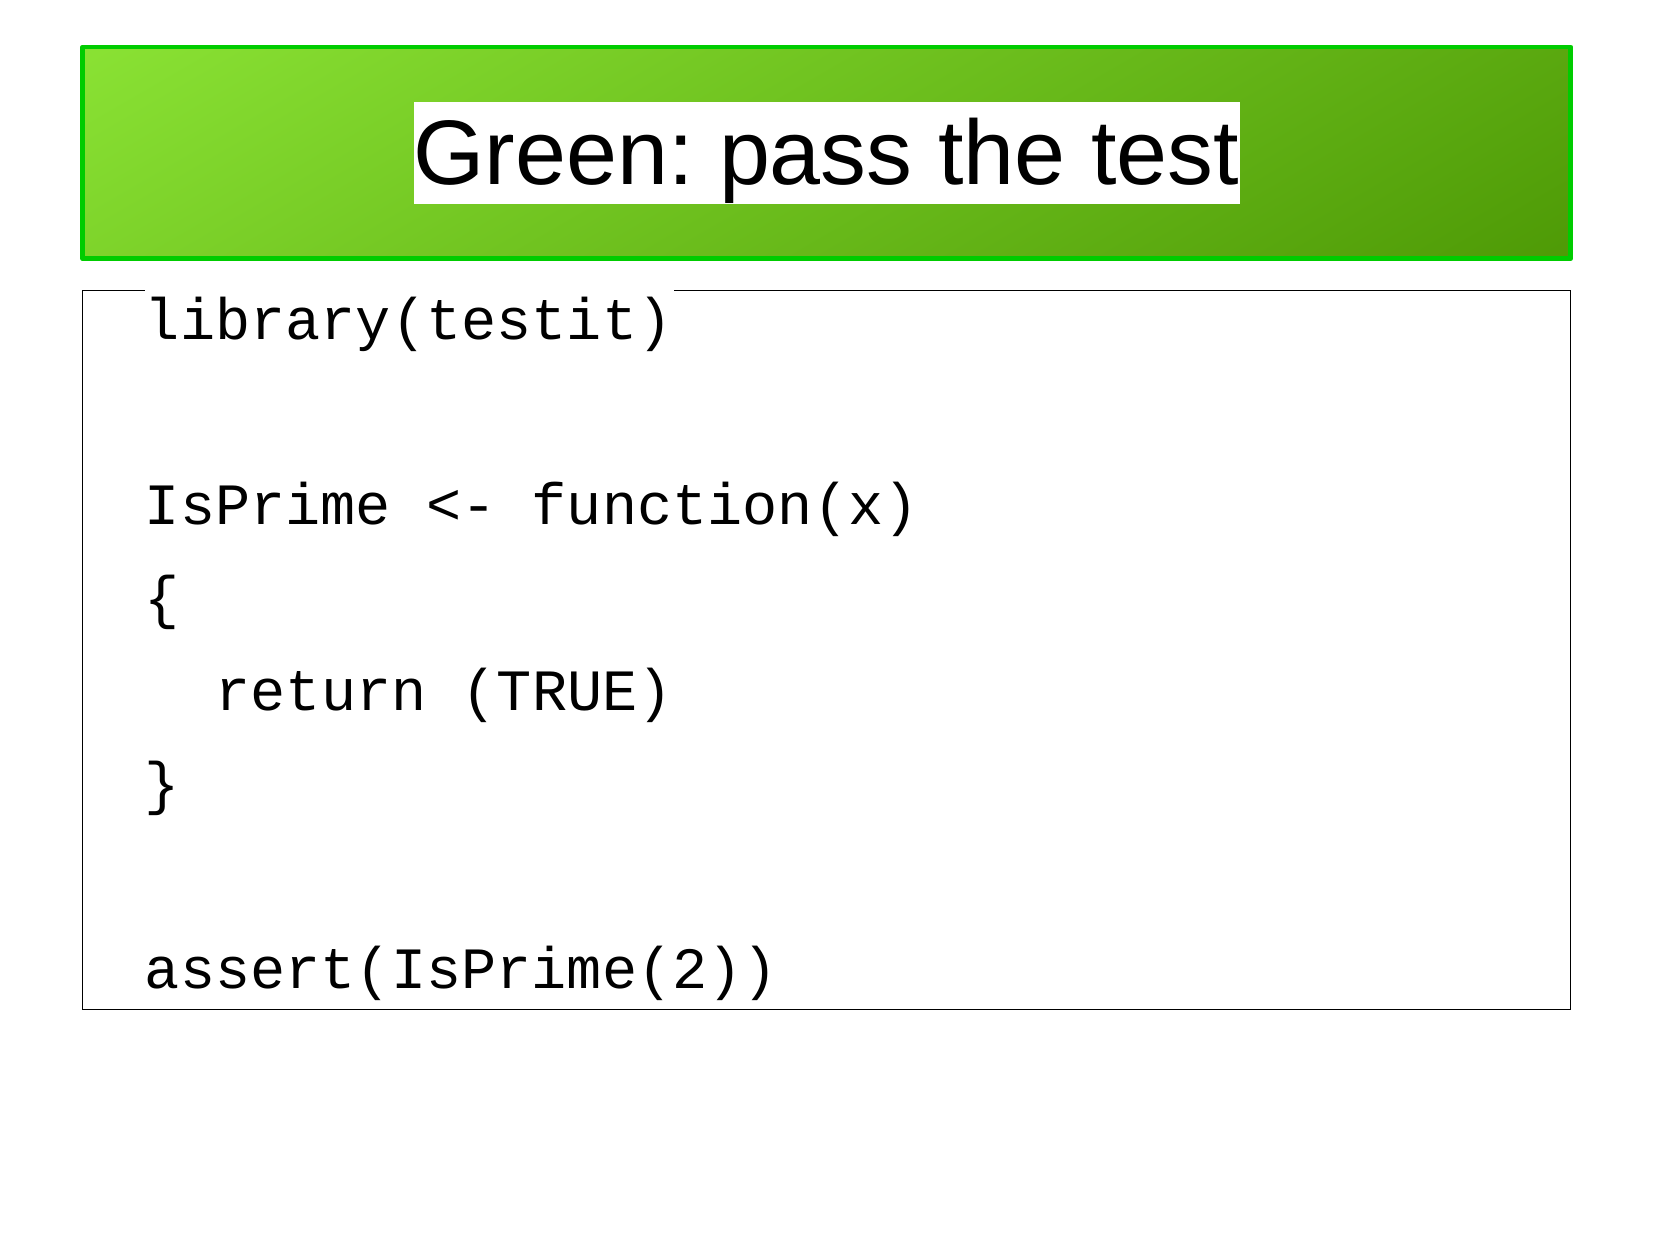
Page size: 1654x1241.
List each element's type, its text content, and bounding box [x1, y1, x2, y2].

list library(testit) IsPrime <- function(x) { return (TRUE) } assert(IsPrime(2)) [82, 290, 1571, 1010]
title Green: pass the test [82, 47, 1571, 259]
